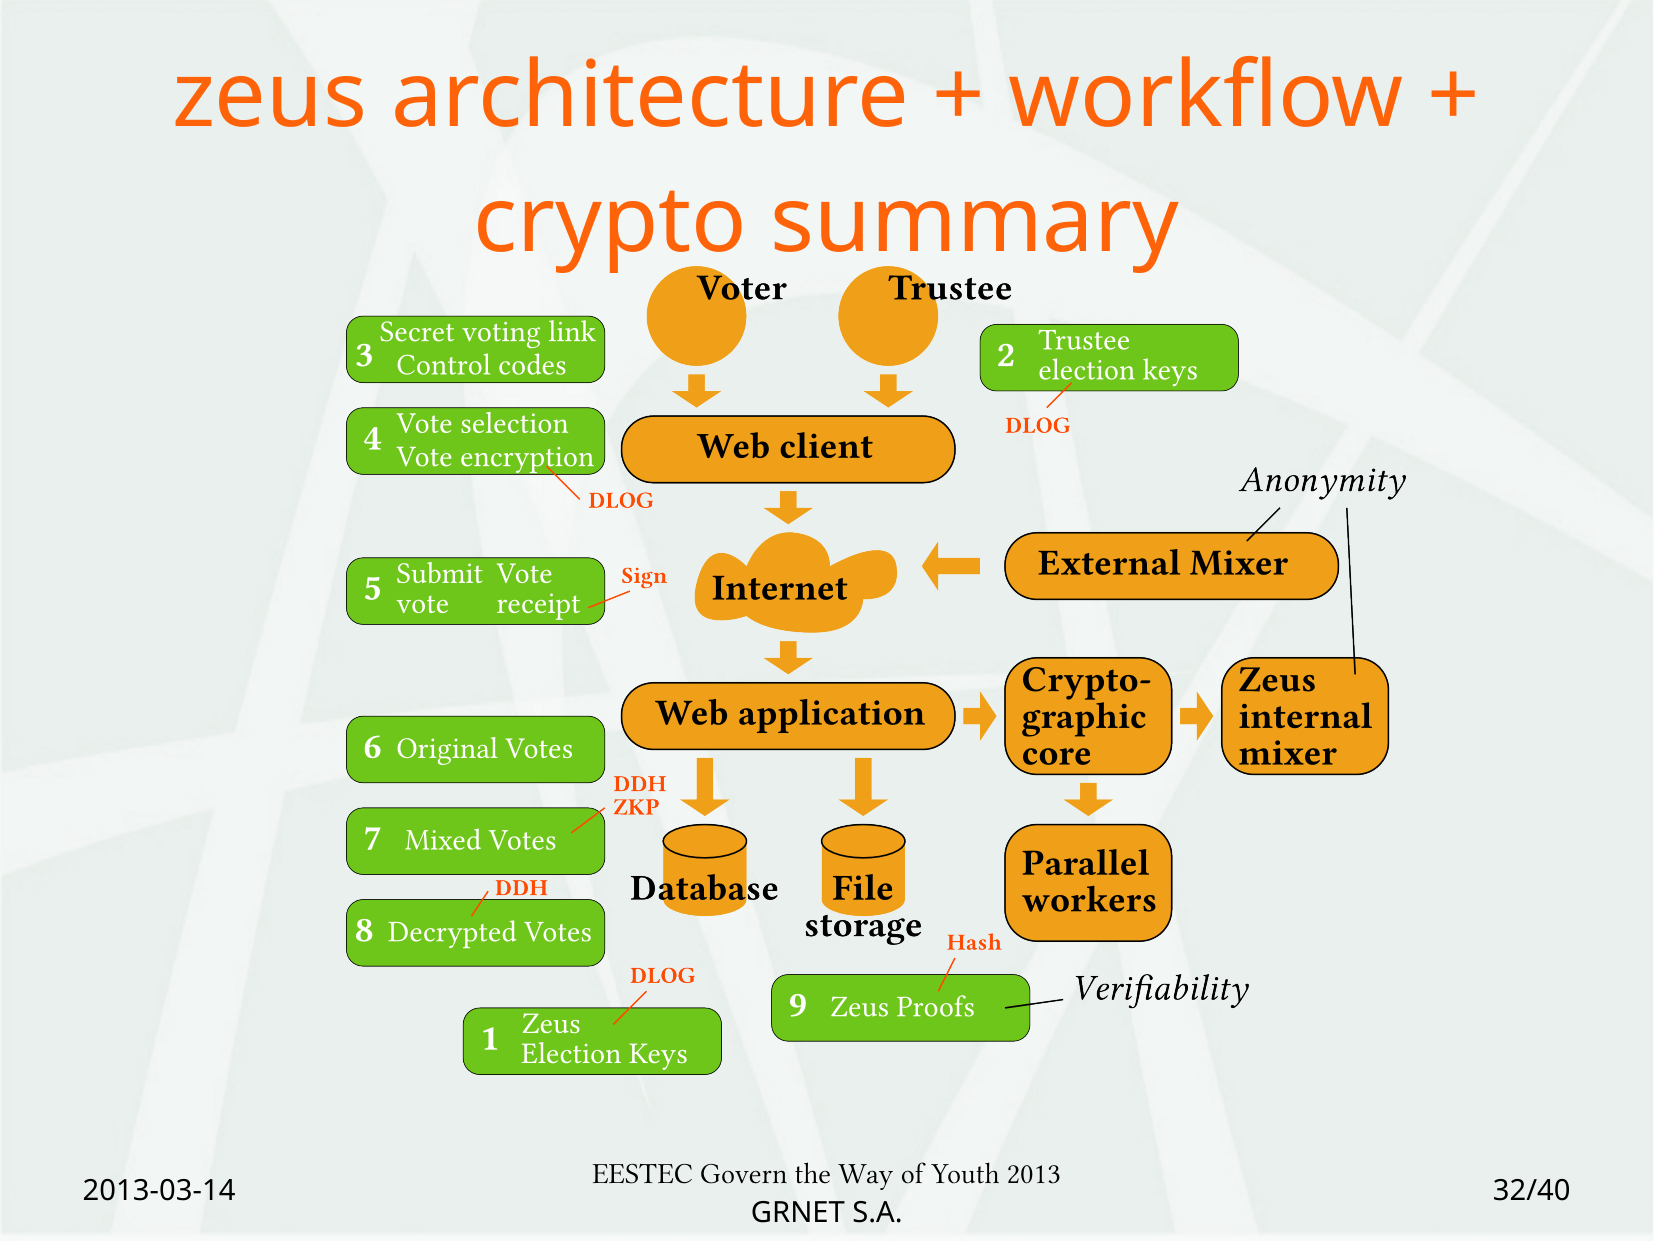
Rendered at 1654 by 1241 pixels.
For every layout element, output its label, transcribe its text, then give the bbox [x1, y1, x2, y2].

picture [0, 0, 1654, 1241]
title zeus architecture + workflow + crypto summary [82, 48, 1571, 258]
